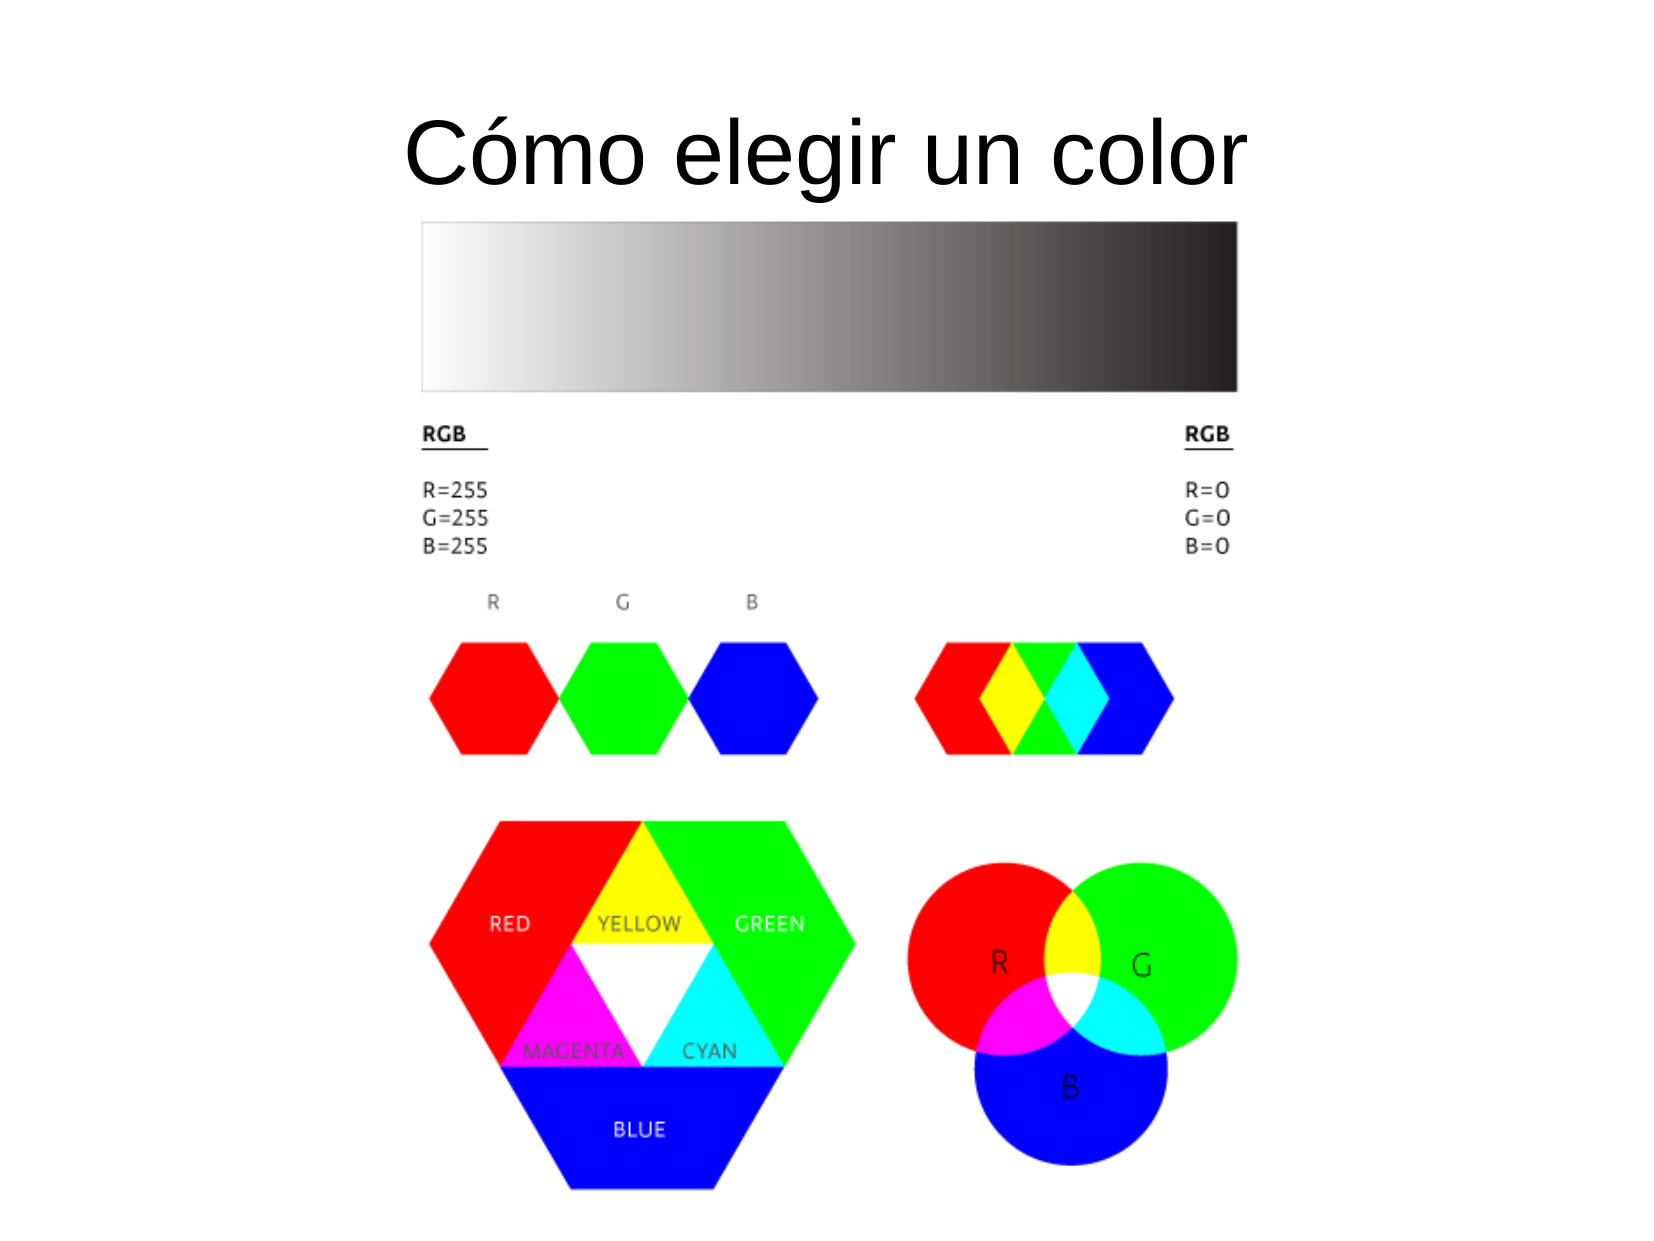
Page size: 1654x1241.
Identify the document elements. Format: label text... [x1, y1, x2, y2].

title Cómo elegir un color [82, 49, 1571, 257]
picture [304, 257, 1323, 1217]
